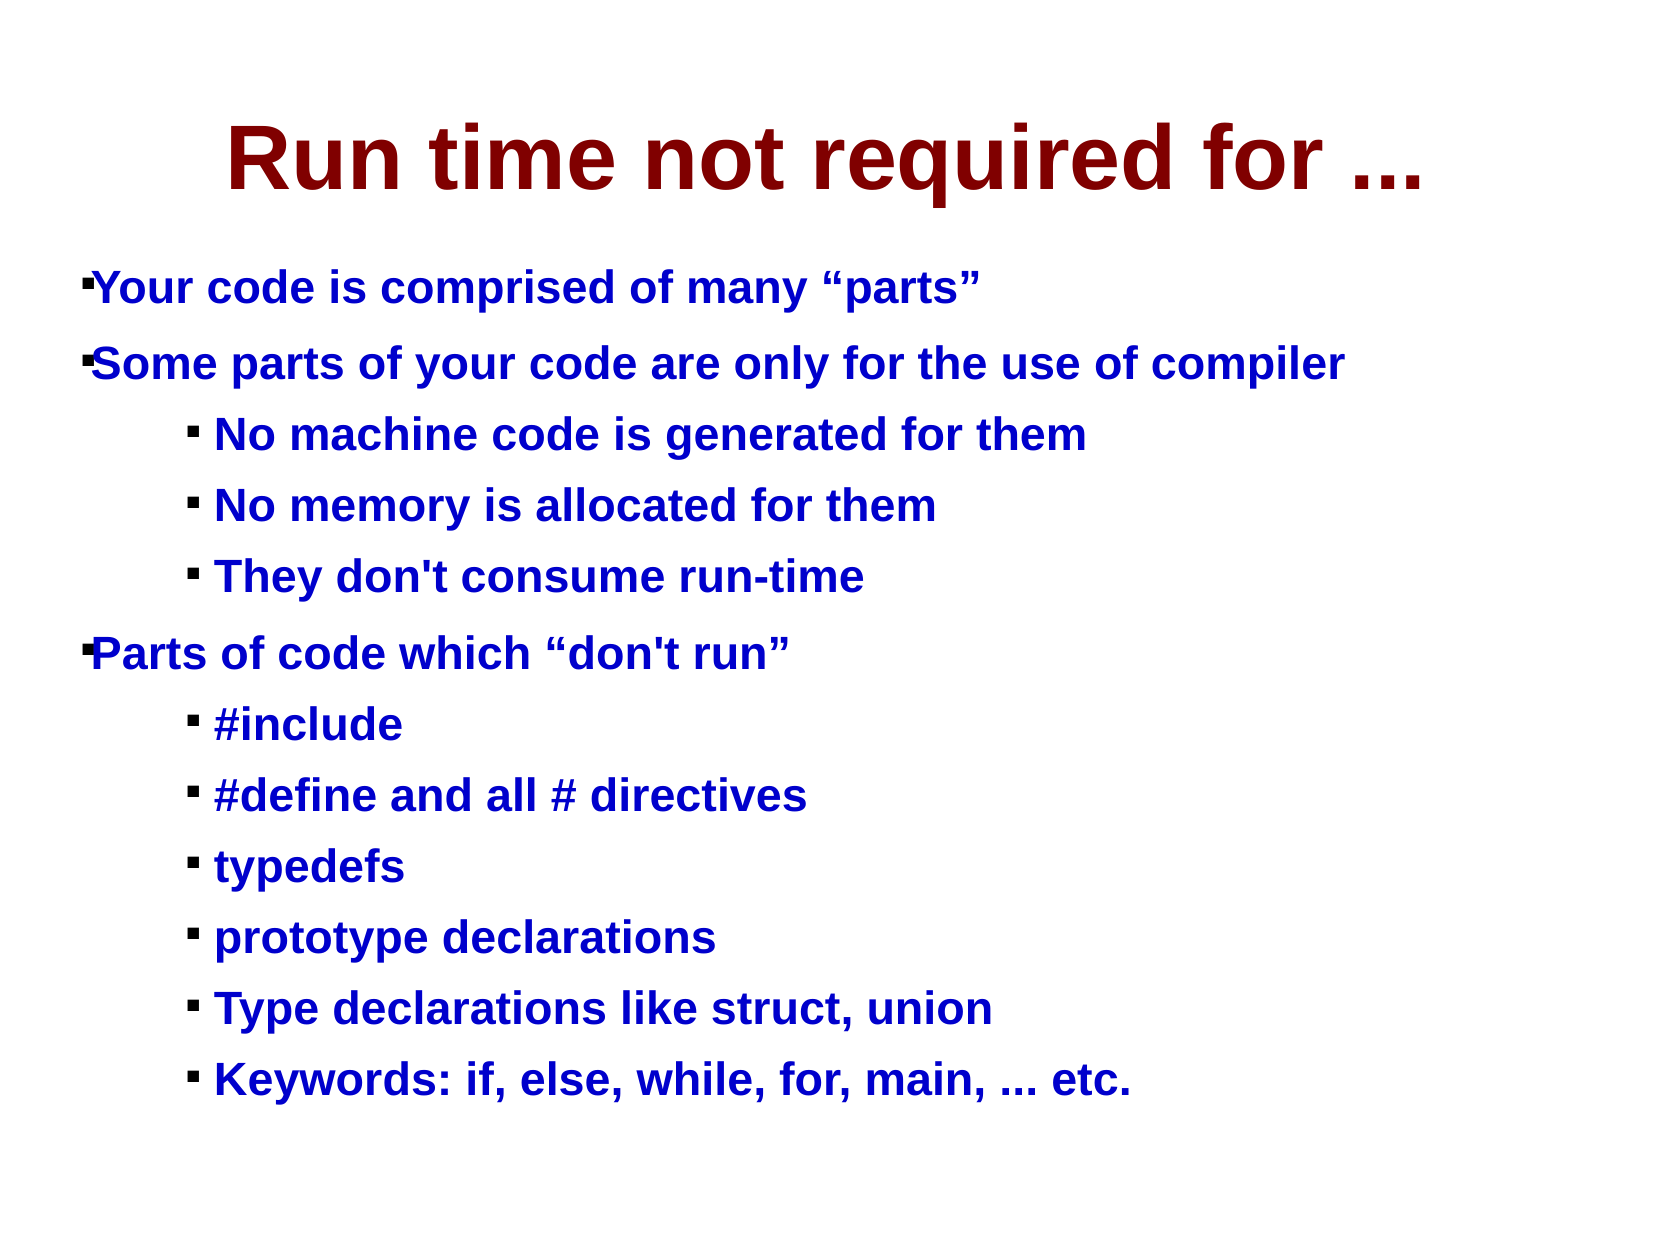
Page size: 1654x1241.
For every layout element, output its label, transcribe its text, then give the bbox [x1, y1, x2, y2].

title Run time not required for ... [82, 49, 1571, 256]
list Your code is comprised of many “parts” Some parts of your code are only for the use of compiler No machine code is generated for them No memory is allocated for them They don't consume run-time Parts of code which “don't run” #include #define and all # directives typedefs prototype declarations Type declarations like struct, union Keywords: if, else, while, for, main, ... etc. [82, 256, 1607, 1111]
